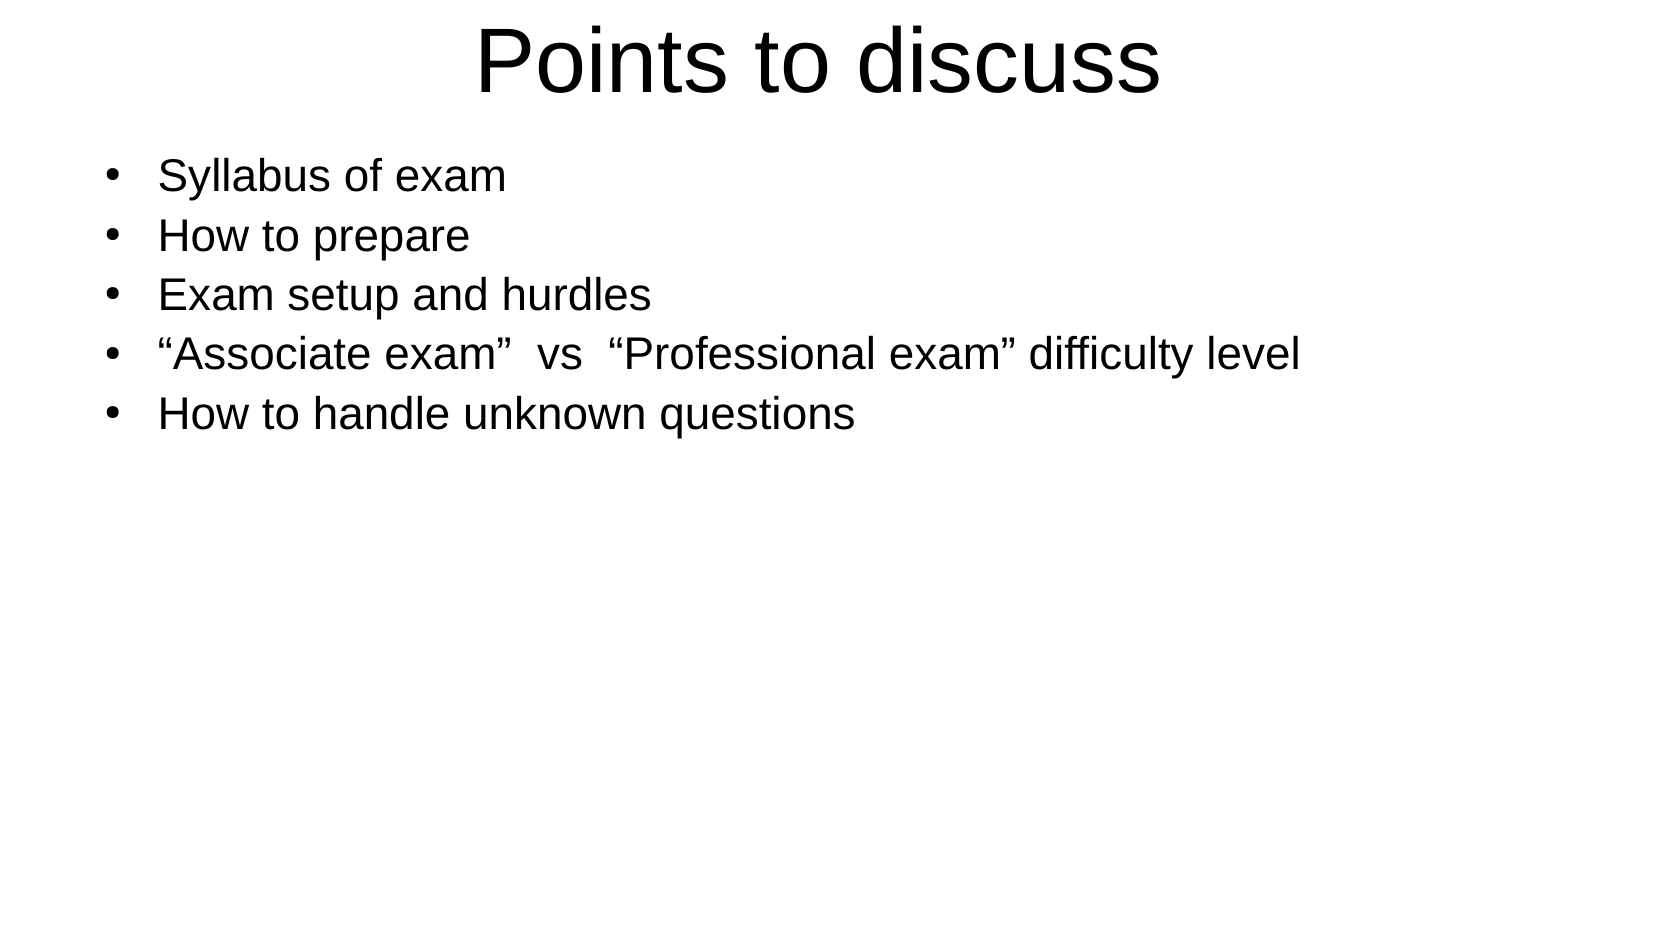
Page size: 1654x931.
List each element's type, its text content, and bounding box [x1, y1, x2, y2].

title Points to discuss [75, 9, 1564, 113]
list Syllabus of exam How to prepare Exam setup and hurdles “Associate exam” vs “Professional exam” difficulty level How to handle unknown questions [86, 150, 1576, 931]
